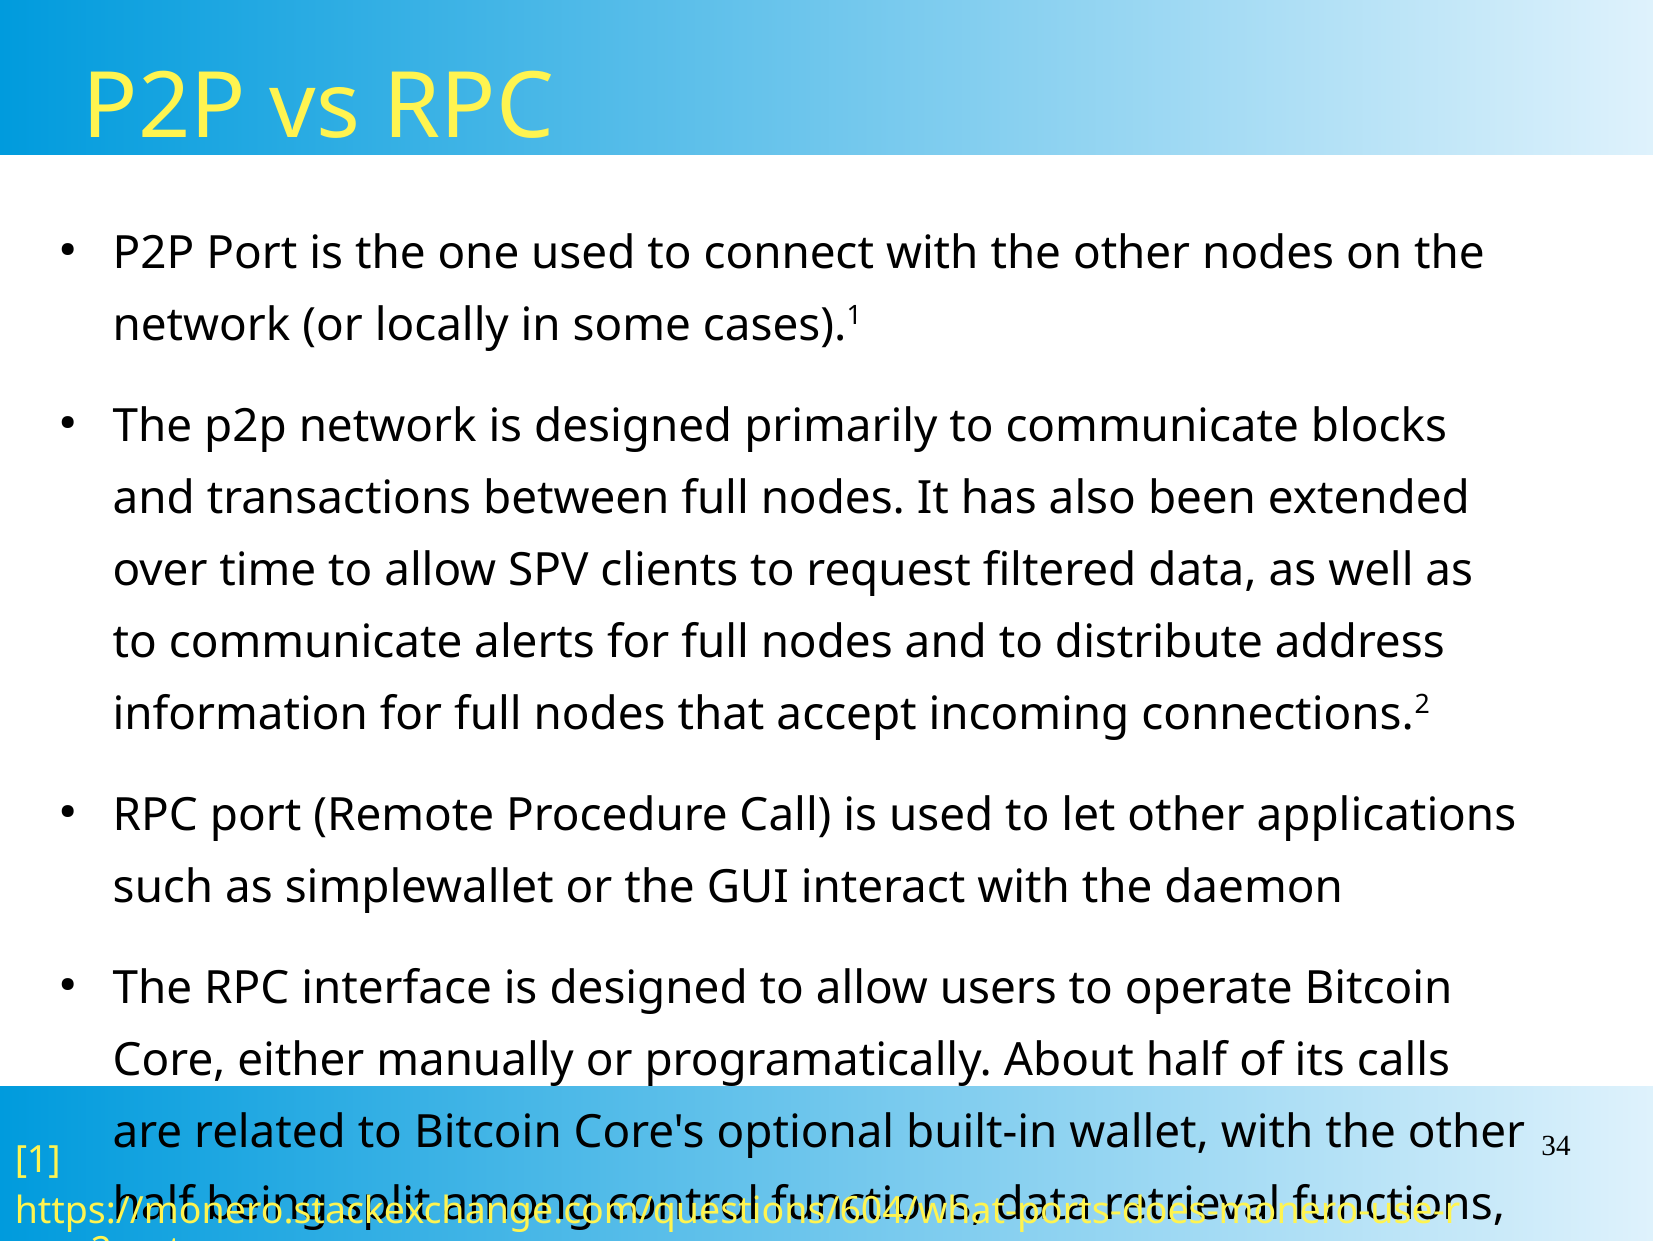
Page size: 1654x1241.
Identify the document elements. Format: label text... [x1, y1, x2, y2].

list P2P Port is the one used to connect with the other nodes on the network (or locally in some cases).1 The p2p network is designed primarily to communicate blocks and transactions between full nodes. It has also been extended over time to allow SPV clients to request filtered data, as well as to communicate alerts for full nodes and to distribute address information for full nodes that accept incoming connections.2 RPC port (Remote Procedure Call) is used to let other applications such as simplewallet or the GUI interact with the daemon The RPC interface is designed to allow users to operate Bitcoin Core, either manually or programatically. About half of its calls are related to Bitcoin Core's optional built-in wallet, with the other half being split among control functions, data retrieval functions, and utility functions. A new HTTP REST interface also provides some data retrieval functions. [41, 210, 1531, 930]
title P2P vs RPC [82, 49, 1571, 155]
text_box [1] https://monero.stackexchange.com/questions/604/what-ports-does-monero-use-rpc-p2p-etc [2] https://bitcoin.stackexchange.com/questions/36113/whats-the-difference-between-the-bitcoins-peer-to-peer-protocol-and-the-rpc-ap [0, 1125, 1486, 1241]
